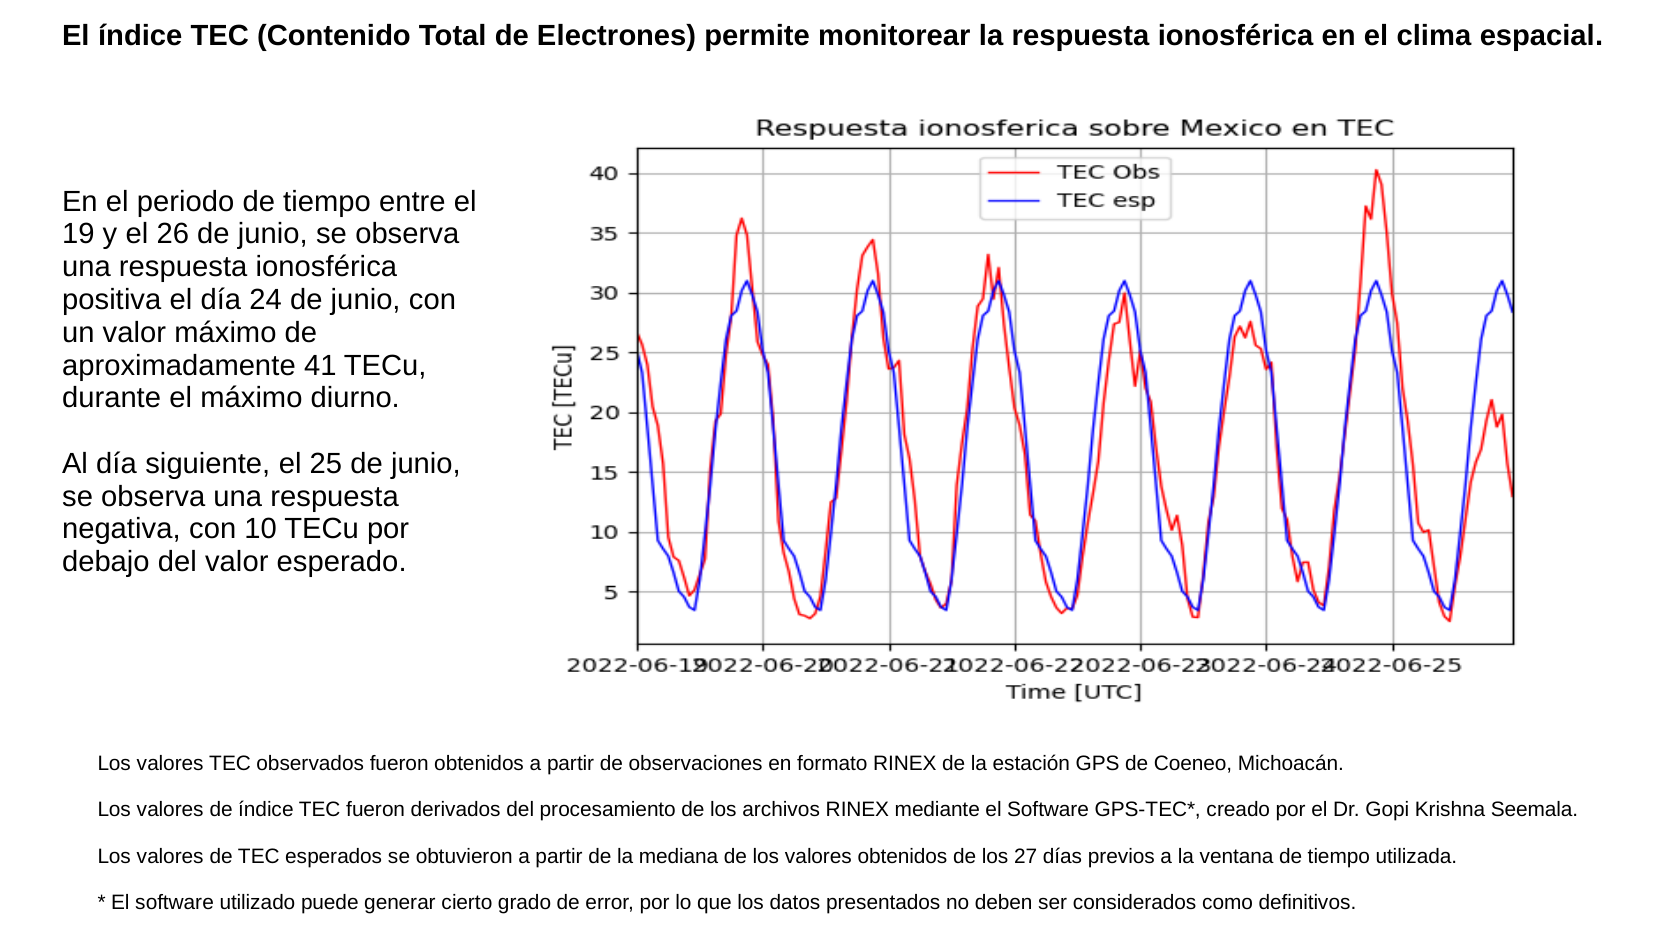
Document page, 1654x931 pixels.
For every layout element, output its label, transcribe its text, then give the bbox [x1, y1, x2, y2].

picture [496, 70, 1626, 715]
text_box Los valores TEC observados fueron obtenidos a partir de observaciones en formato RINEX de la estación GPS de Coeneo, Michoacán. Los valores de índice TEC fueron derivados del procesamiento de los archivos RINEX mediante el Software GPS-TEC*, creado por el Dr. Gopi Krishna Seemala. Los valores de TEC esperados se obtuvieron a partir de la mediana de los valores obtenidos de los 27 días previos a la ventana de tiempo utilizada. * El software utilizado puede generar cierto grado de error, por lo que los datos presentados no deben ser considerados como definitivos. [82, 744, 1654, 931]
text_box El índice TEC (Contenido Total de Electrones) permite monitorear la respuesta ionosférica en el clima espacial. [47, 11, 1654, 158]
text_box En el periodo de tiempo entre el 19 y el 26 de junio, se observa una respuesta ionosférica positiva el día 24 de junio, con un valor máximo de aproximadamente 41 TECu, durante el máximo diurno. Al día siguiente, el 25 de junio, se observa una respuesta negativa, con 10 TECu por debajo del valor esperado. [47, 177, 502, 931]
